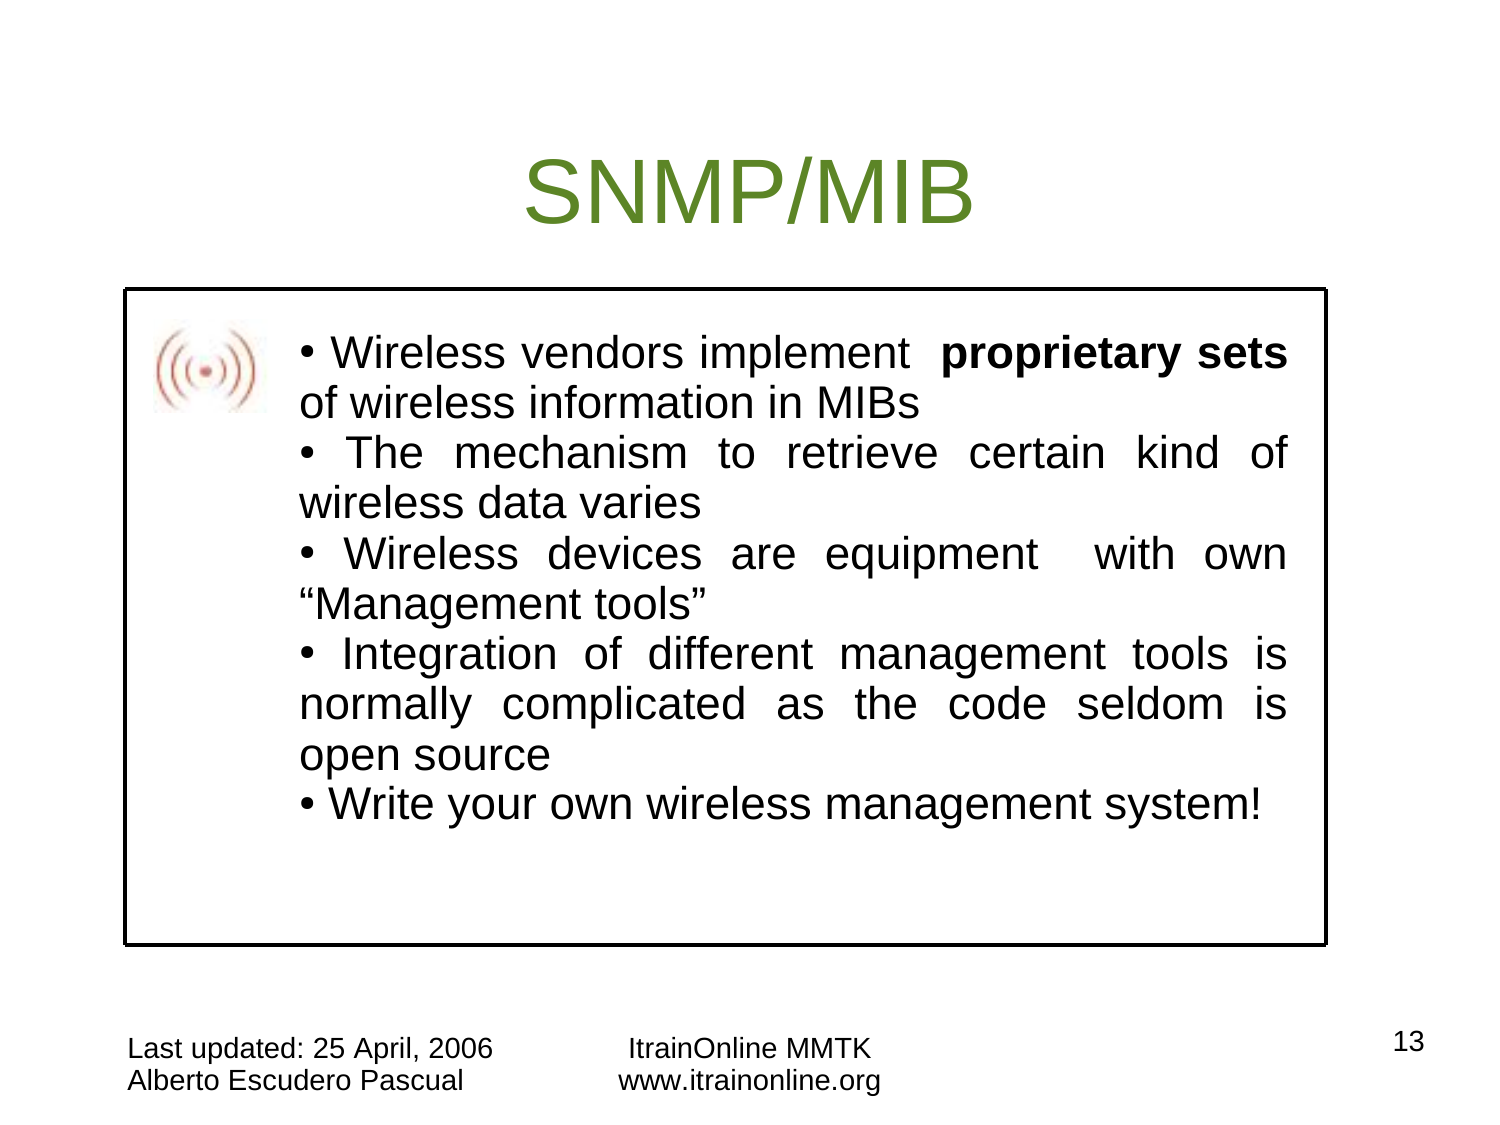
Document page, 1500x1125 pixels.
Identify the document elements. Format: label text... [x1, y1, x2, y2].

text_box [127, 291, 1324, 943]
text_box SNMP/MIB [112, 100, 1388, 288]
picture [153, 319, 272, 414]
text_box Wireless vendors implement proprietary sets of wireless information in MIBs The mechanism to retrieve certain kind of wireless data varies Wireless devices are equipment with own “Management tools” Integration of different management tools is normally complicated as the code seldom is open source Write your own wireless management system! [284, 320, 1315, 892]
